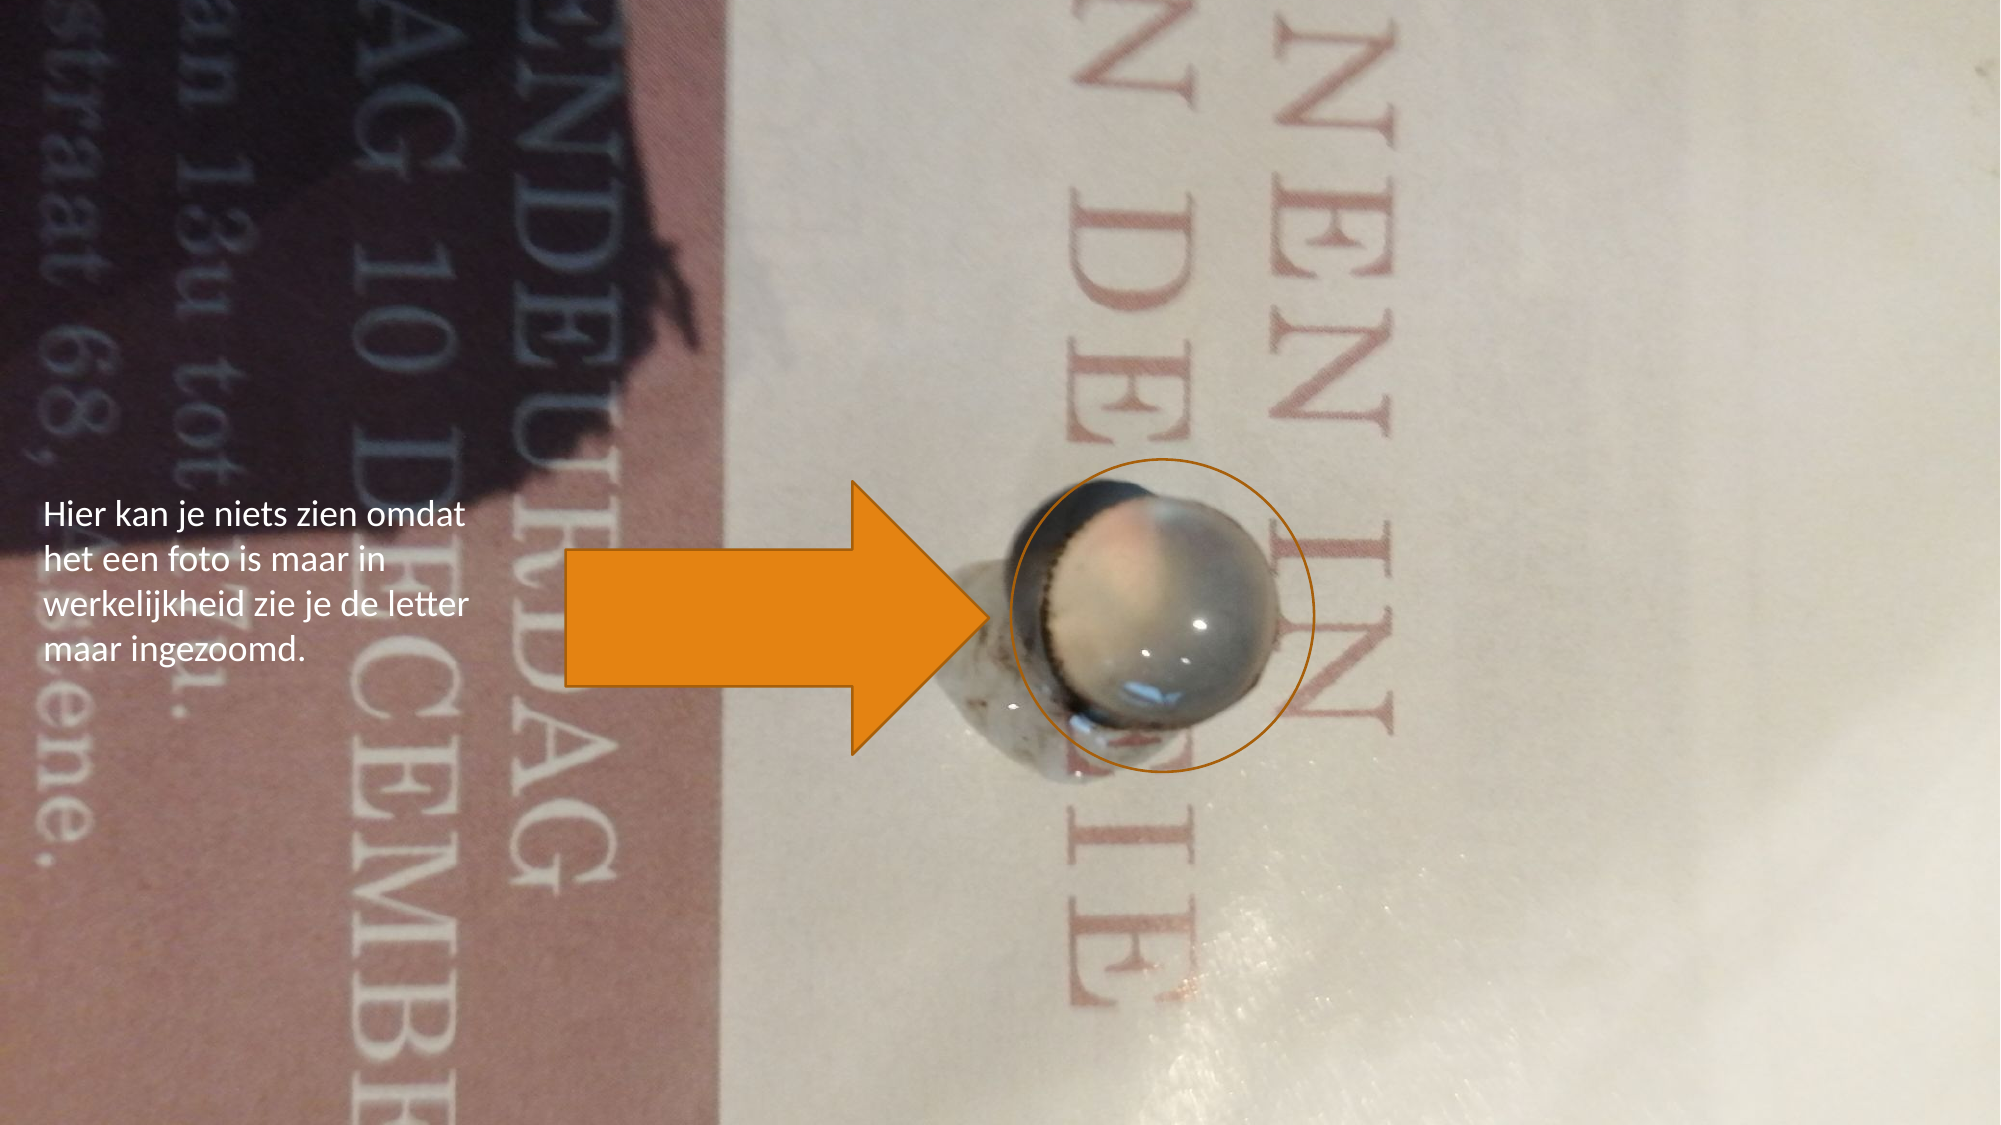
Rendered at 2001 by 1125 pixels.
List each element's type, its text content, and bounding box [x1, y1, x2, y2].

text_box [565, 481, 990, 755]
text_box Hier kan je niets zien omdat het een foto is maar in werkelijkheid zie je de letter maar ingezoomd. [28, 481, 518, 679]
picture [0, 0, 2000, 1125]
